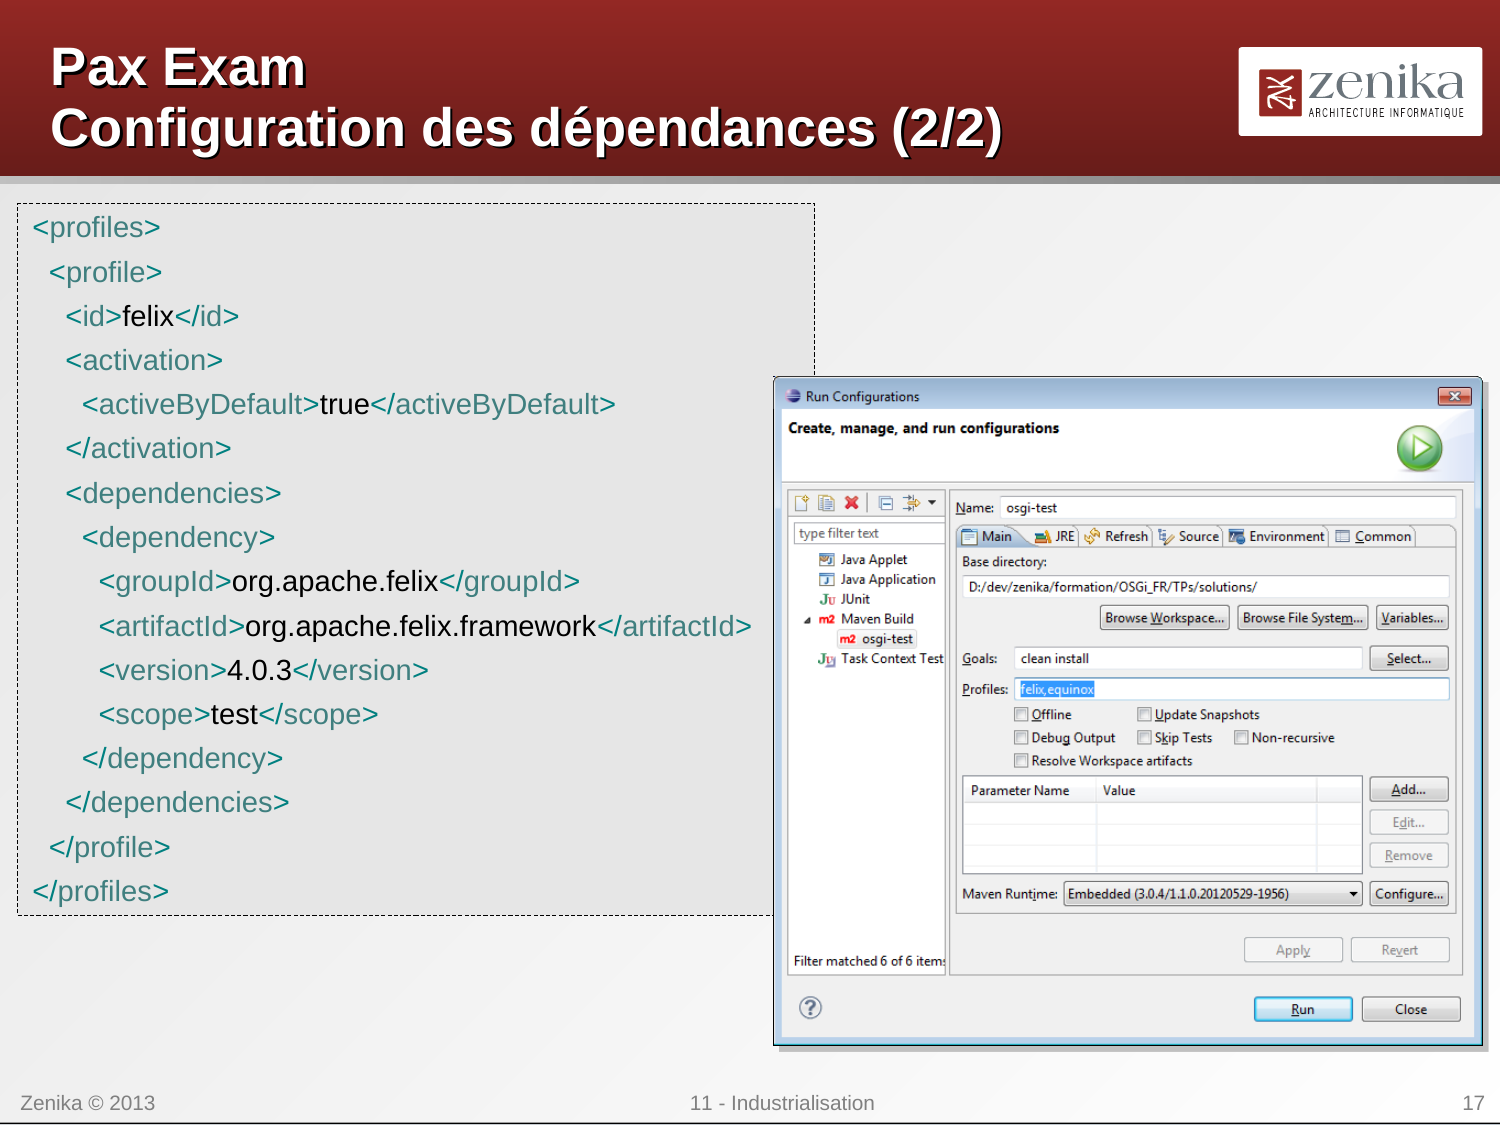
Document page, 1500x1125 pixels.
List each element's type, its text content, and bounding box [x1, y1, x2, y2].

title Pax Exam Configuration des dépendances (2/2) [50, 15, 1206, 180]
list <profiles> <profile> <id>felix</id> <activation> <activeByDefault>true</activeByDefault> </activation> <dependencies> <dependency> <groupId>org.apache.felix</groupId> <artifactId>org.apache.felix.framework</artifactId> <version>4.0.3</version> <scope>test</scope> </dependency> </dependencies> </profile> </profiles> [17, 203, 815, 916]
picture [773, 376, 1483, 1046]
picture [1257, 58, 1464, 125]
